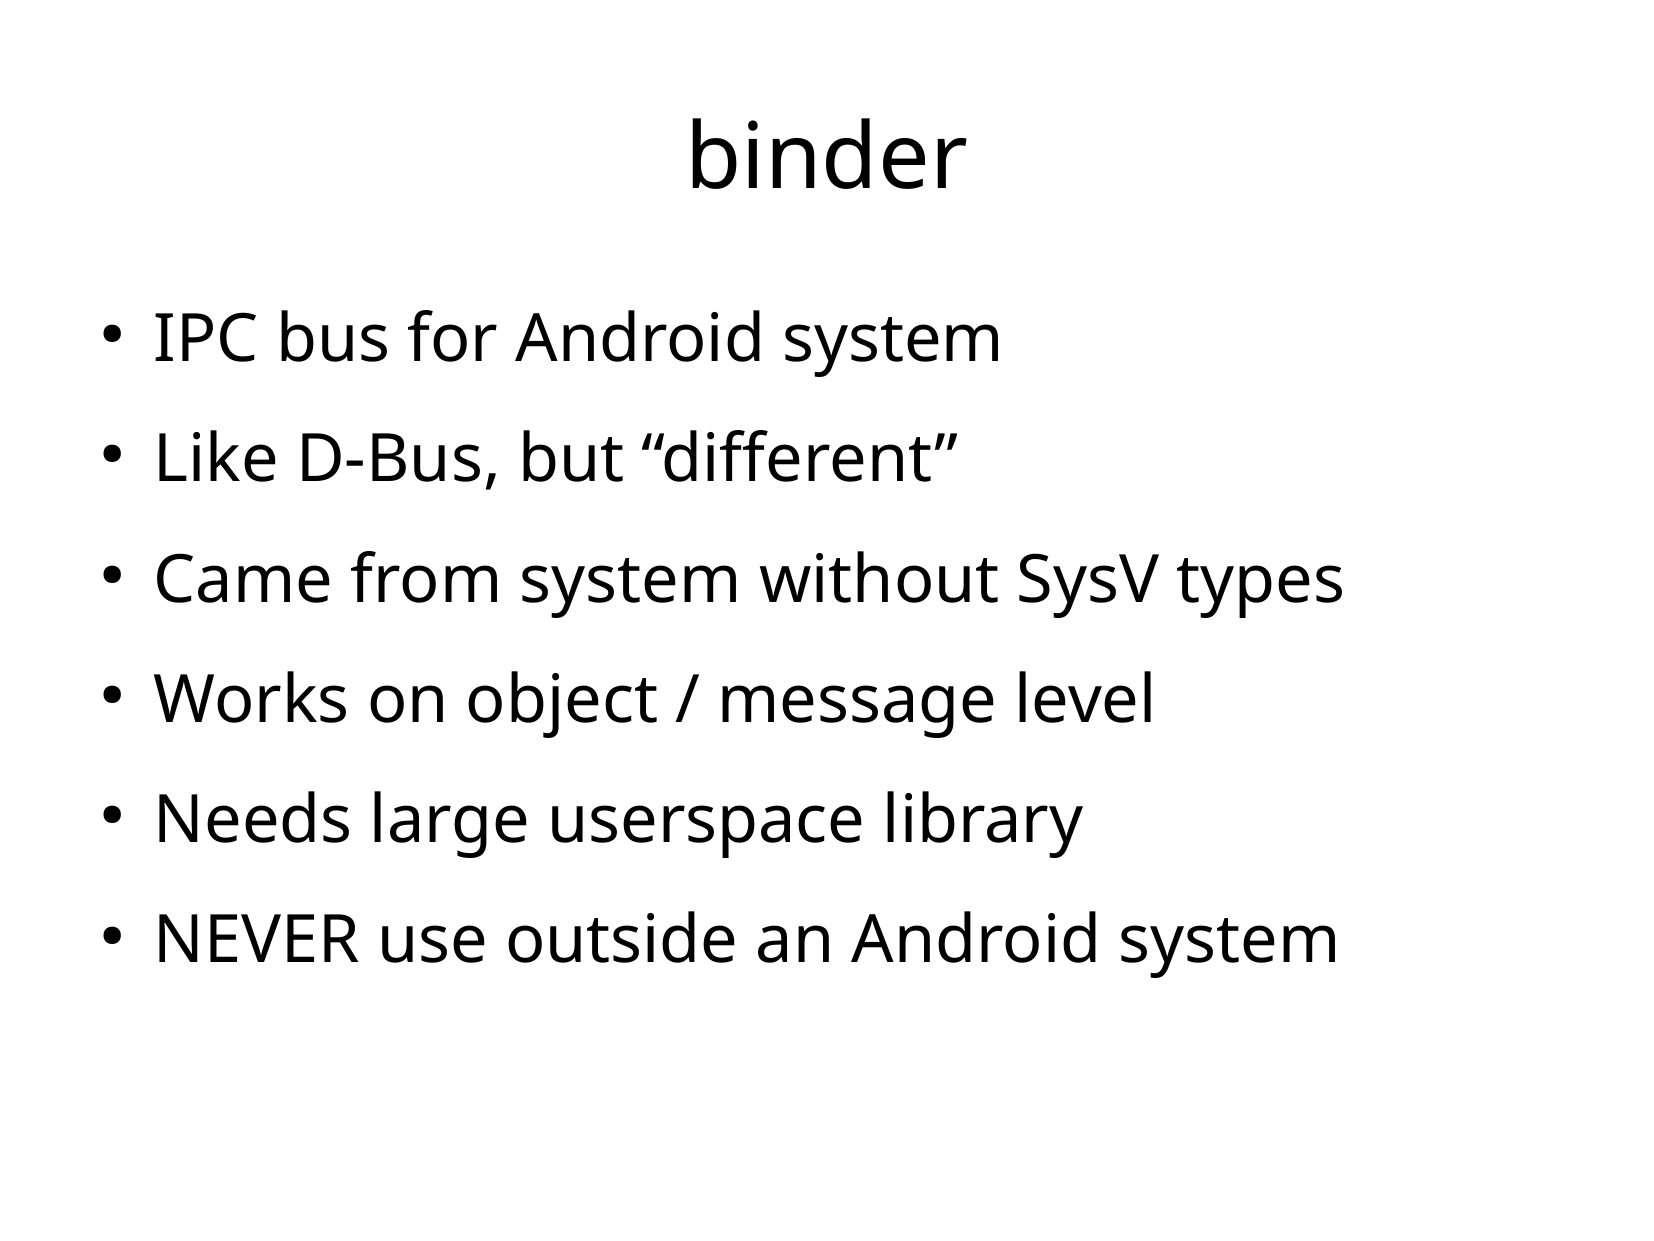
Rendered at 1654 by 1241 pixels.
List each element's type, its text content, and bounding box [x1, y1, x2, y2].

list IPC bus for Android system Like D-Bus, but “different” Came from system without SysV types Works on object / message level Needs large userspace library NEVER use outside an Android system [82, 290, 1538, 1010]
title binder [82, 49, 1571, 257]
